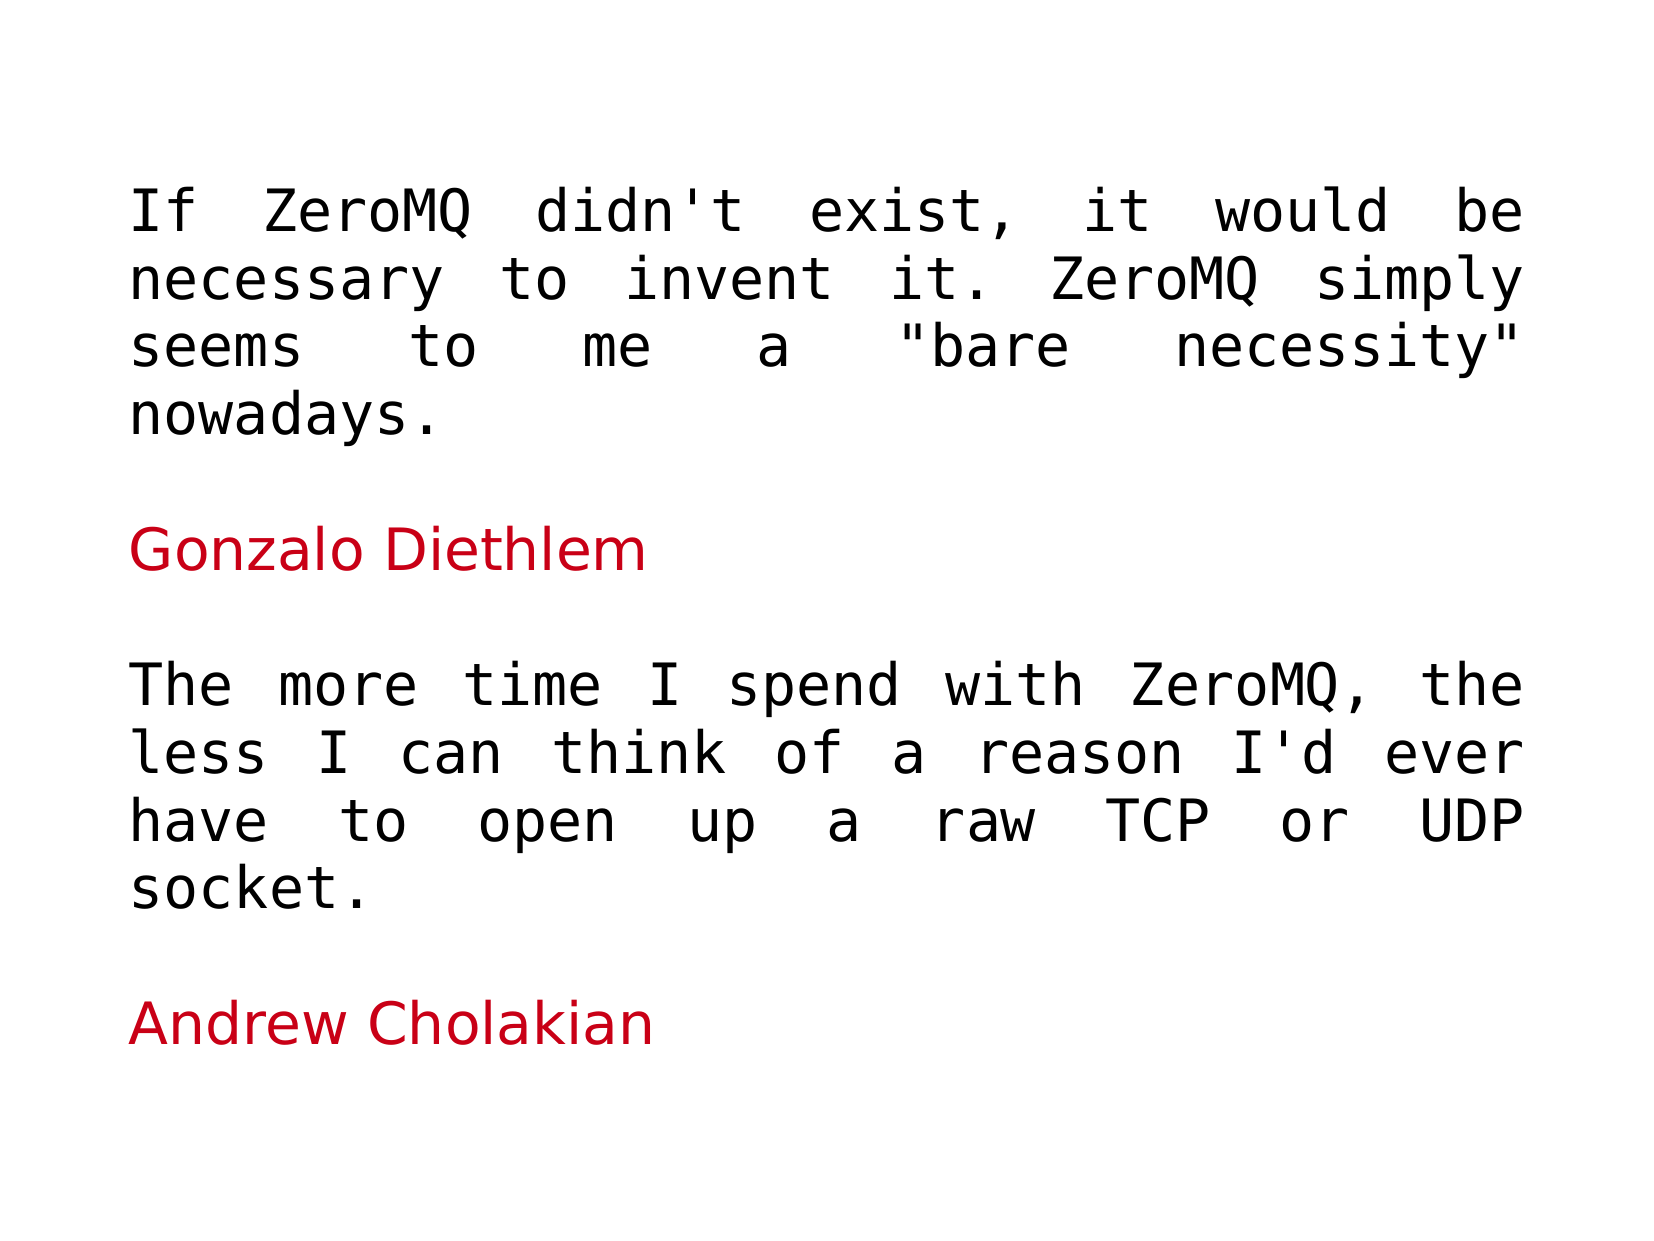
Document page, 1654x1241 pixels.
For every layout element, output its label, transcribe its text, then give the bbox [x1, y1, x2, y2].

text_box If ZeroMQ didn't exist, it would be necessary to invent it. ZeroMQ simply seems to me a "bare necessity" nowadays. Gonzalo Diethlem The more time I spend with ZeroMQ, the less I can think of a reason I'd ever have to open up a raw TCP or UDP socket. Andrew Cholakian [114, 170, 1540, 1071]
